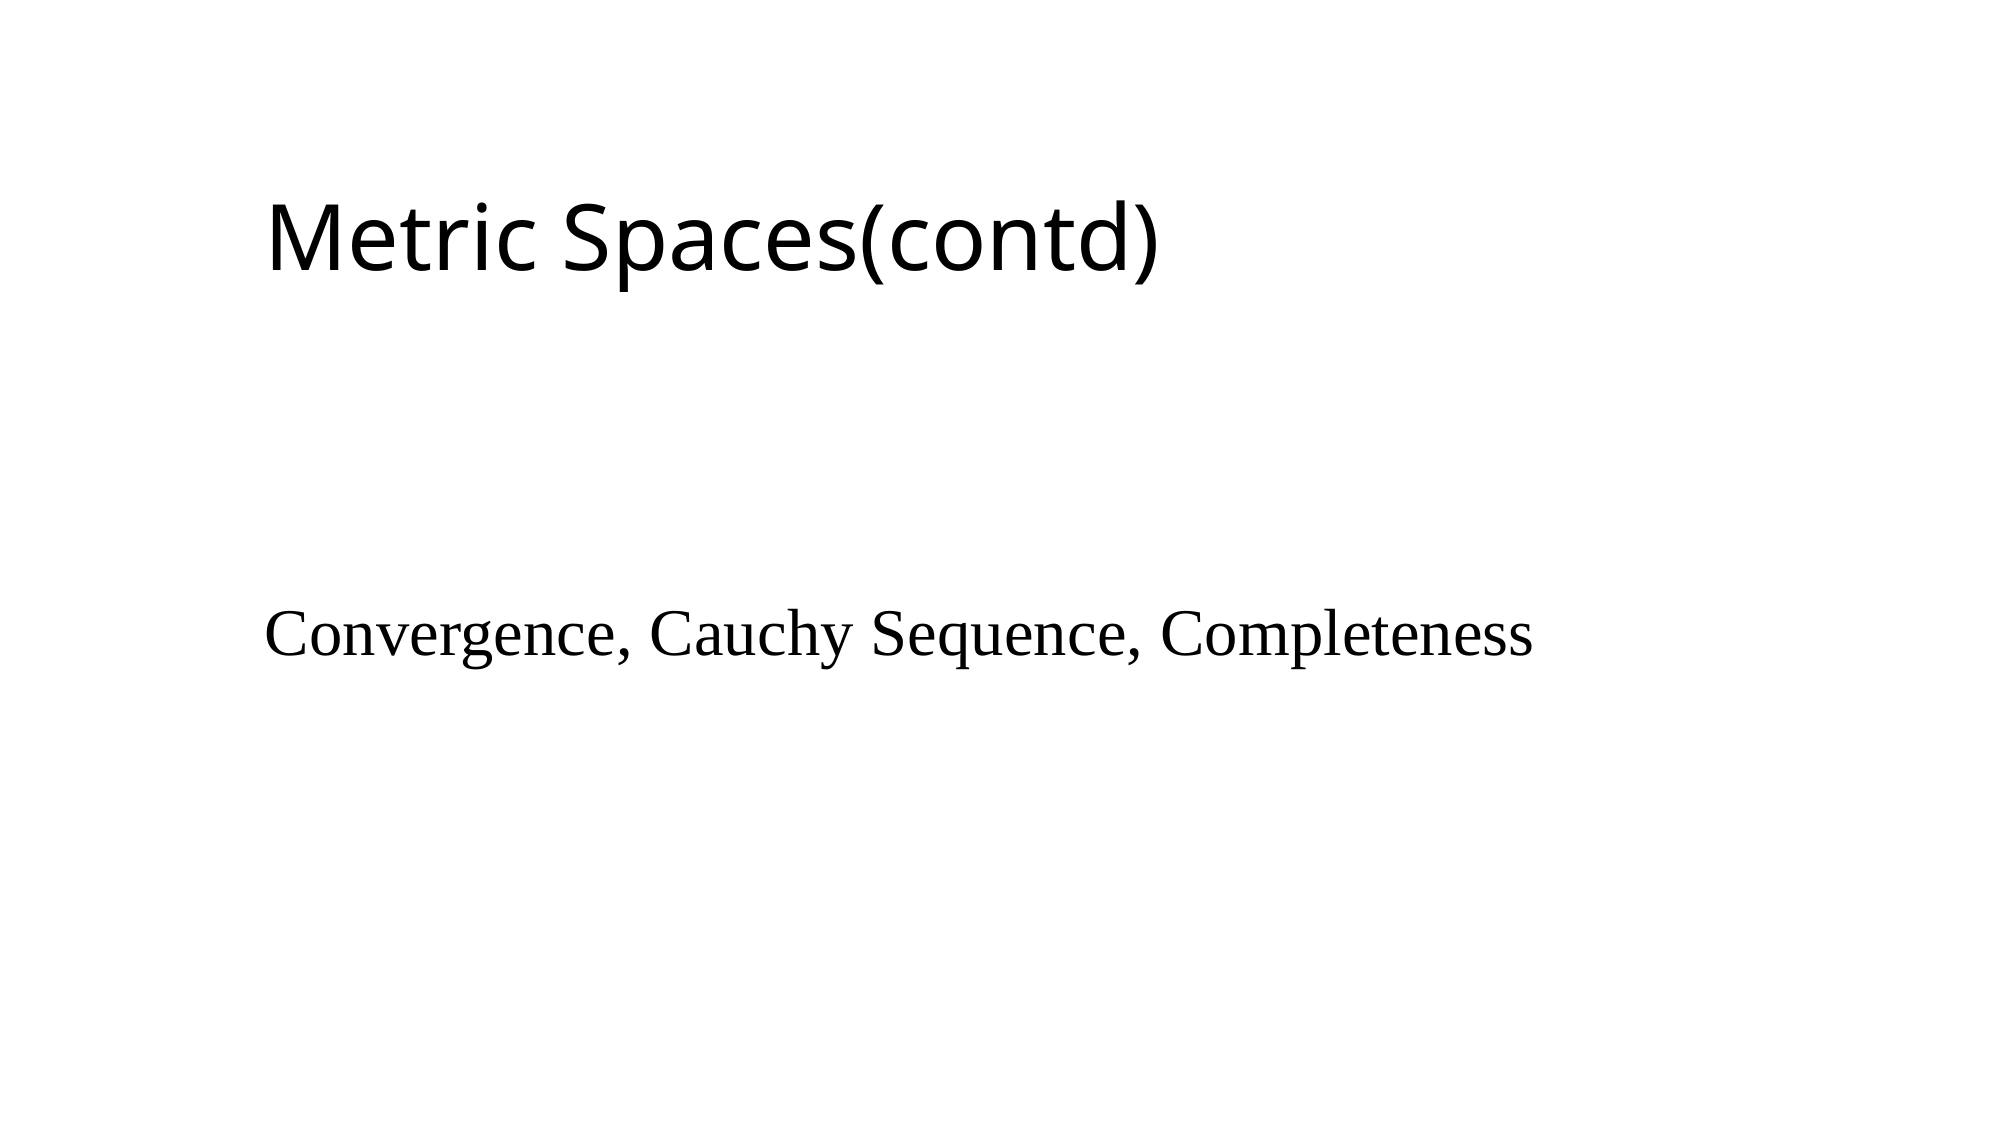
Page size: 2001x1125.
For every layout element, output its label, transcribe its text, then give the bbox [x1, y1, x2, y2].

title Metric Spaces(contd) [249, 184, 1750, 576]
subtitle Convergence, Cauchy Sequence, Completeness [249, 590, 1750, 863]
